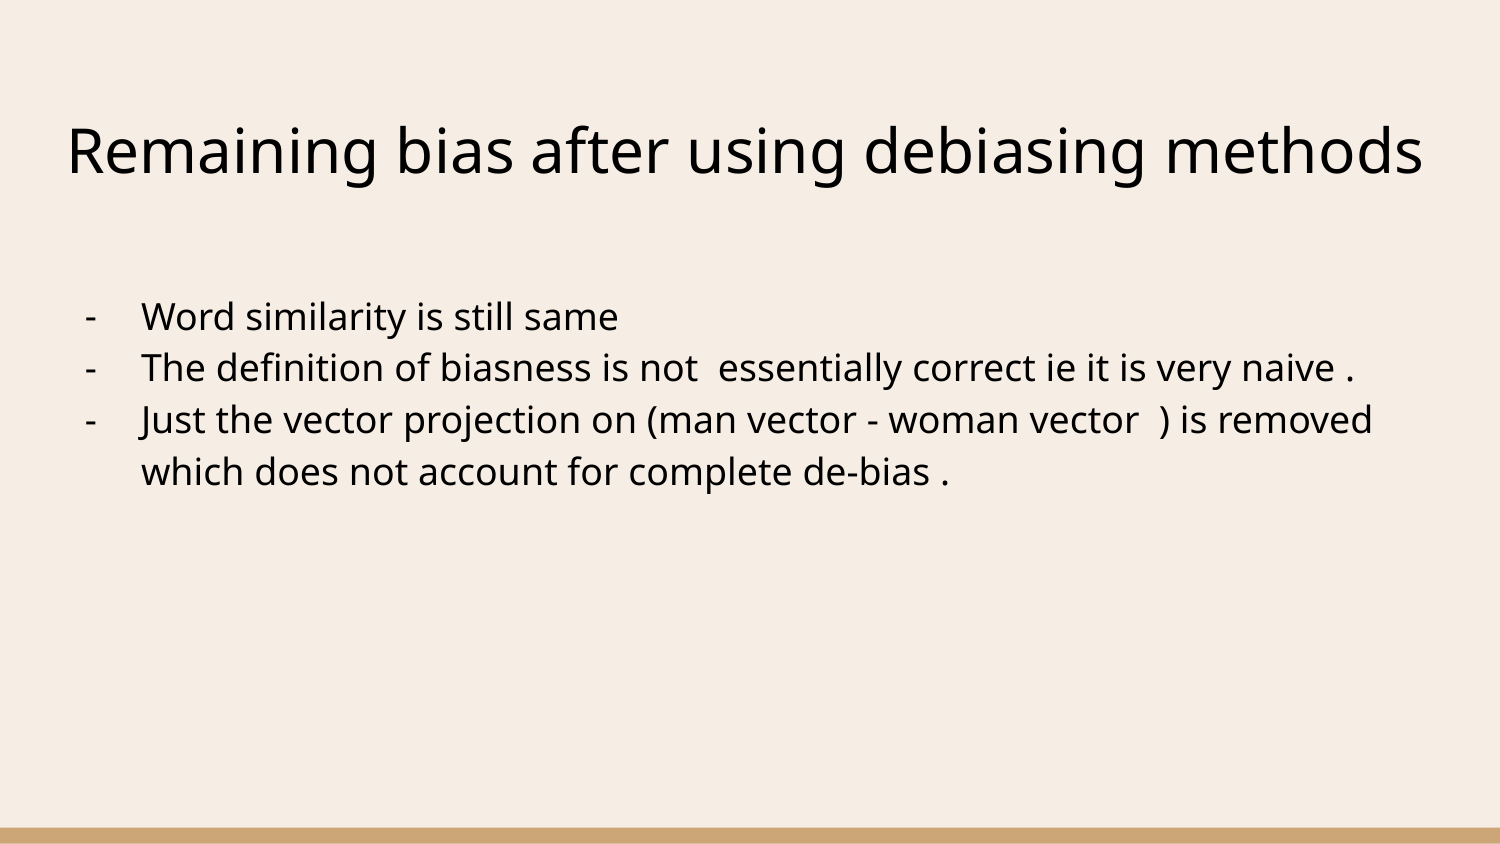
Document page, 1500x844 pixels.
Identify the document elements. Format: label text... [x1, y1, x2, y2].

list Word similarity is still same The definition of biasness is not essentially correct ie it is very naive . Just the vector projection on (man vector - woman vector ) is removed which does not account for complete de-bias . [51, 200, 1449, 752]
title Remaining bias after using debiasing methods [51, 64, 1449, 200]
